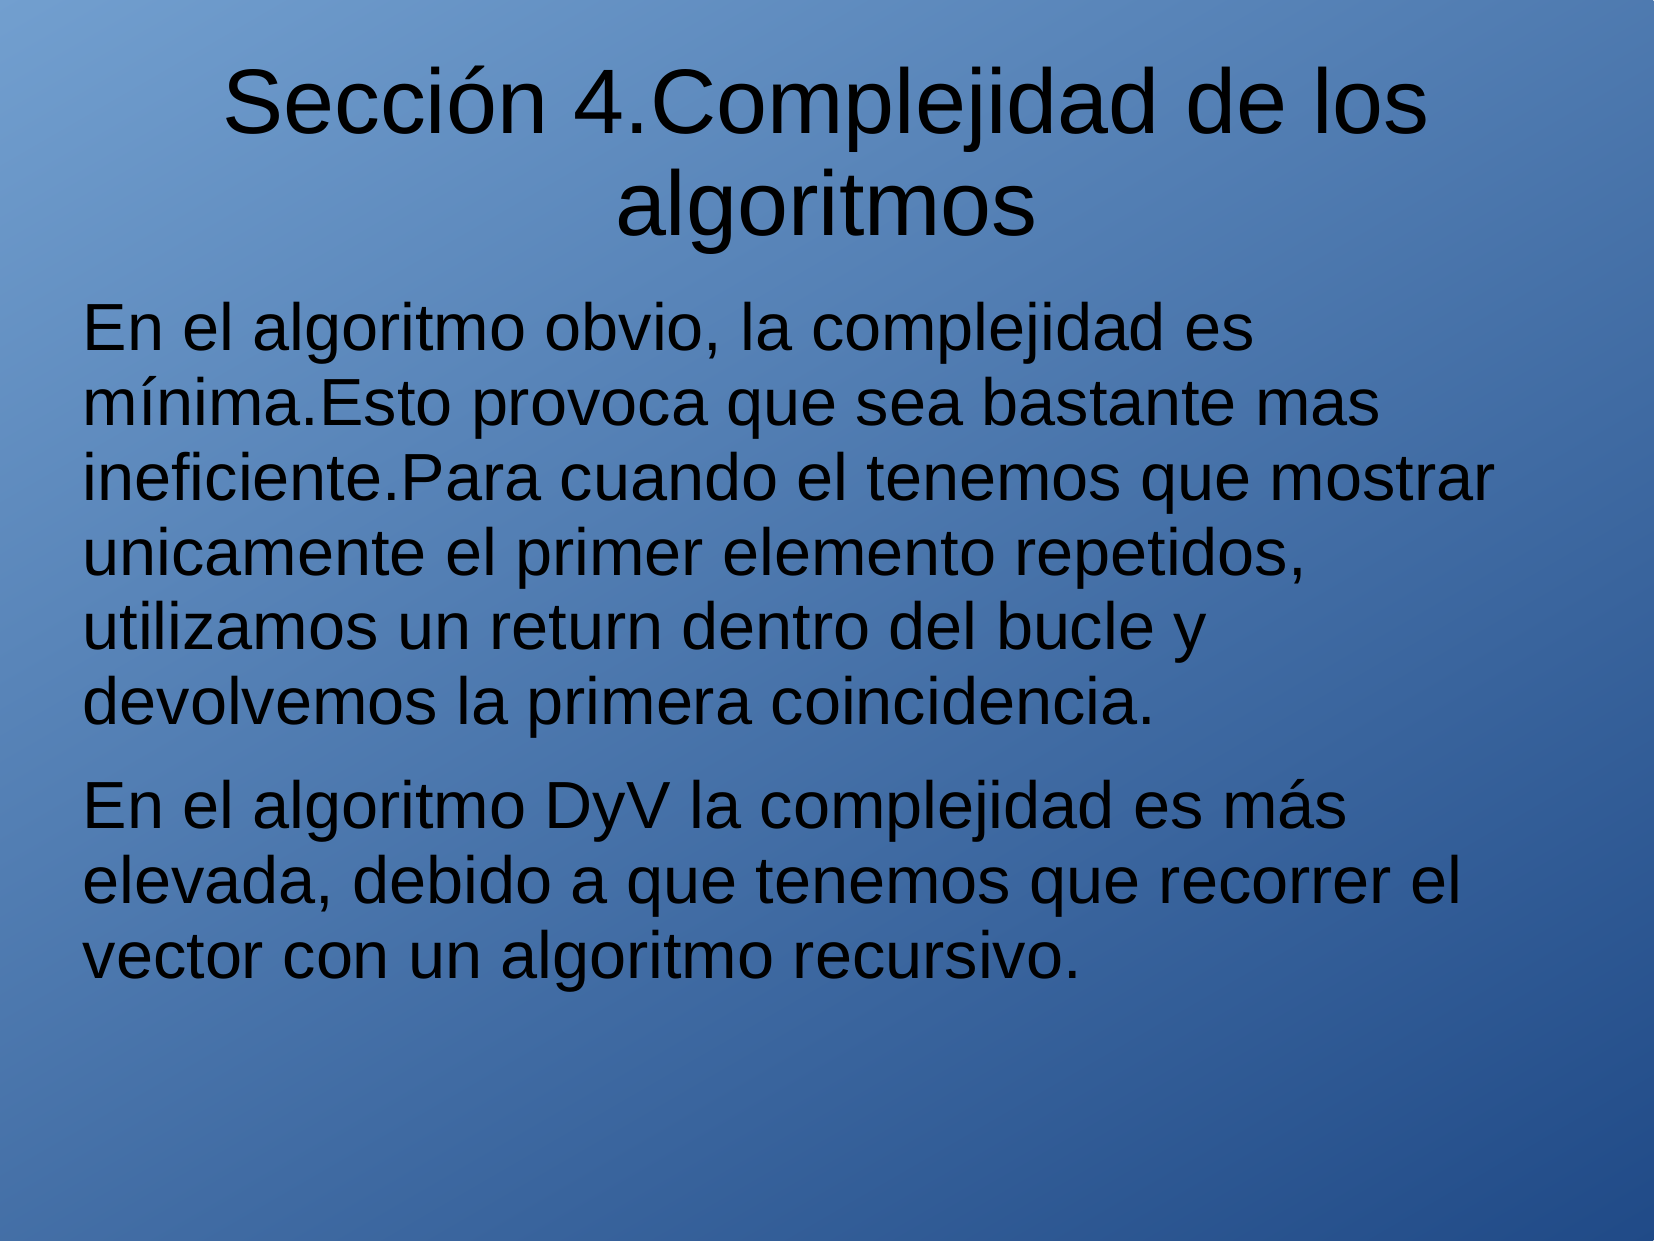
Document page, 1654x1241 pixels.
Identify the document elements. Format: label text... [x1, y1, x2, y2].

title Sección 4.Complejidad de los algoritmos [82, 49, 1571, 257]
list En el algoritmo obvio, la complejidad es mínima.Esto provoca que sea bastante mas ineficiente.Para cuando el tenemos que mostrar unicamente el primer elemento repetidos, utilizamos un return dentro del bucle y devolvemos la primera coincidencia. En el algoritmo DyV la complejidad es más elevada, debido a que tenemos que recorrer el vector con un algoritmo recursivo. [82, 290, 1571, 1010]
